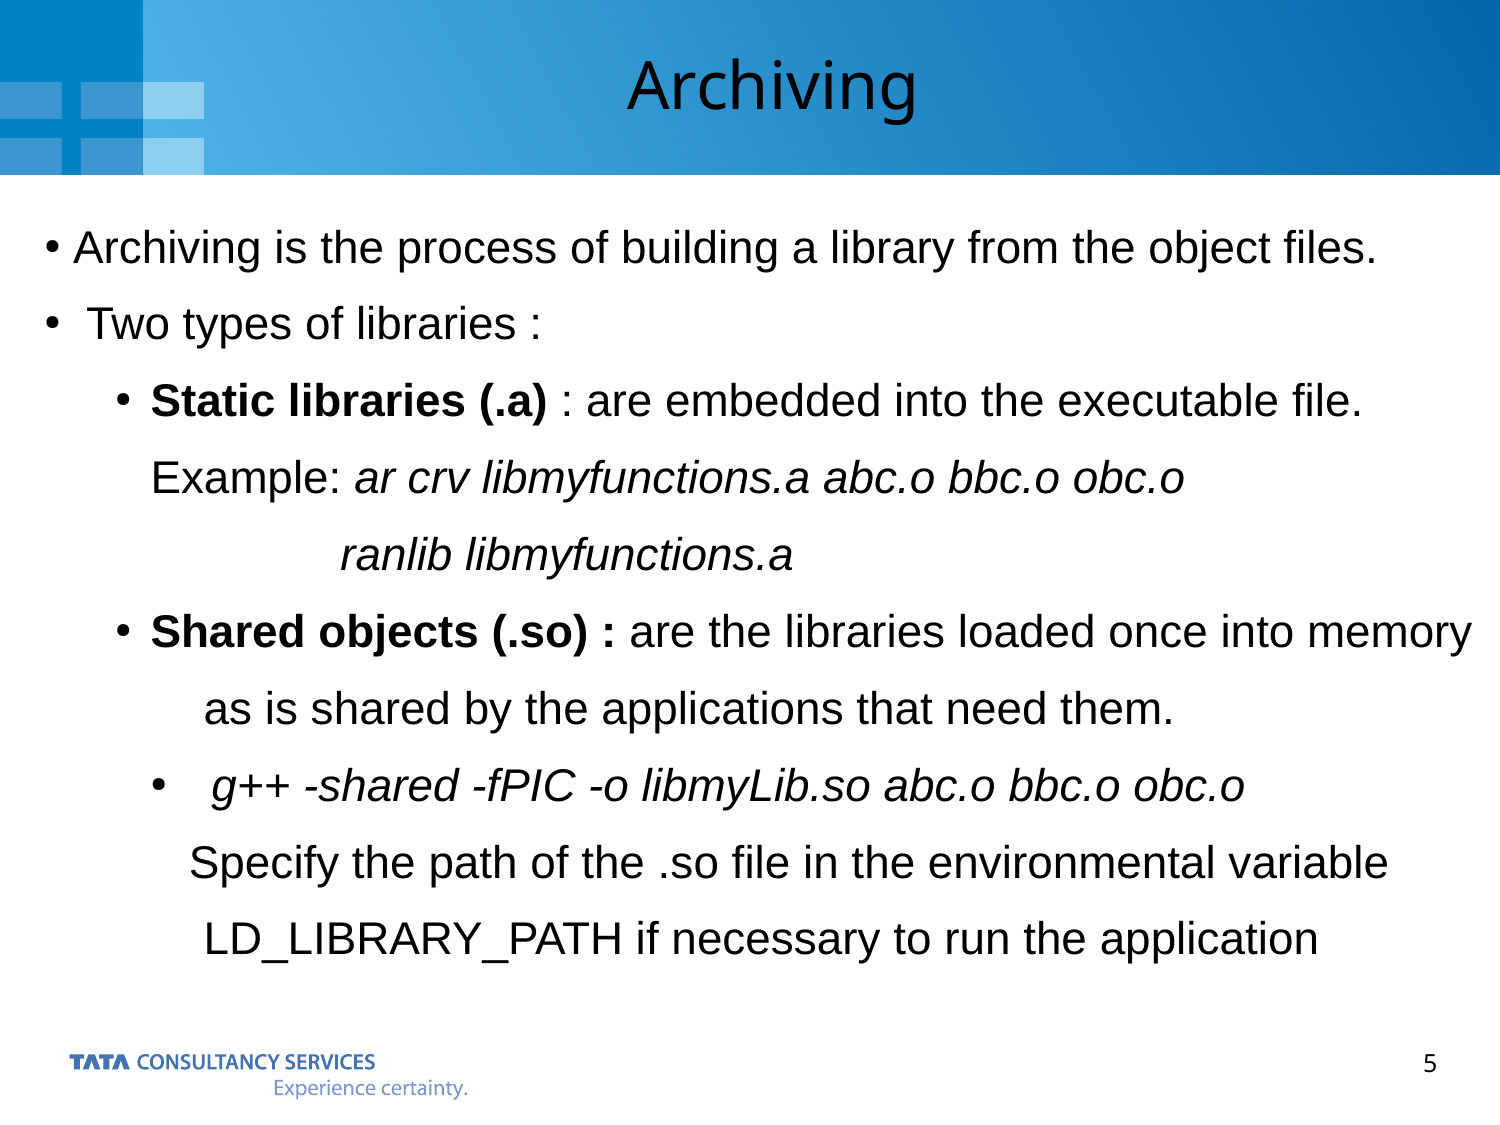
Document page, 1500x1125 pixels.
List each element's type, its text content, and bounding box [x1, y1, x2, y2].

text_box Archiving [200, 11, 1347, 154]
text_box Archiving is the process of building a library from the object files. Two types of libraries : Static libraries (.a) : are embedded into the executable file. Example: ar crv libmyfunctions.a abc.o bbc.o obc.o ranlib libmyfunctions.a Shared objects (.so) : are the libraries loaded once into memory as is shared by the applications that need them. g++ -shared -fPIC -o libmyLib.so abc.o bbc.o obc.o Specify the path of the .so file in the environmental variable LD_LIBRARY_PATH if necessary to run the application [11, 188, 1489, 1040]
